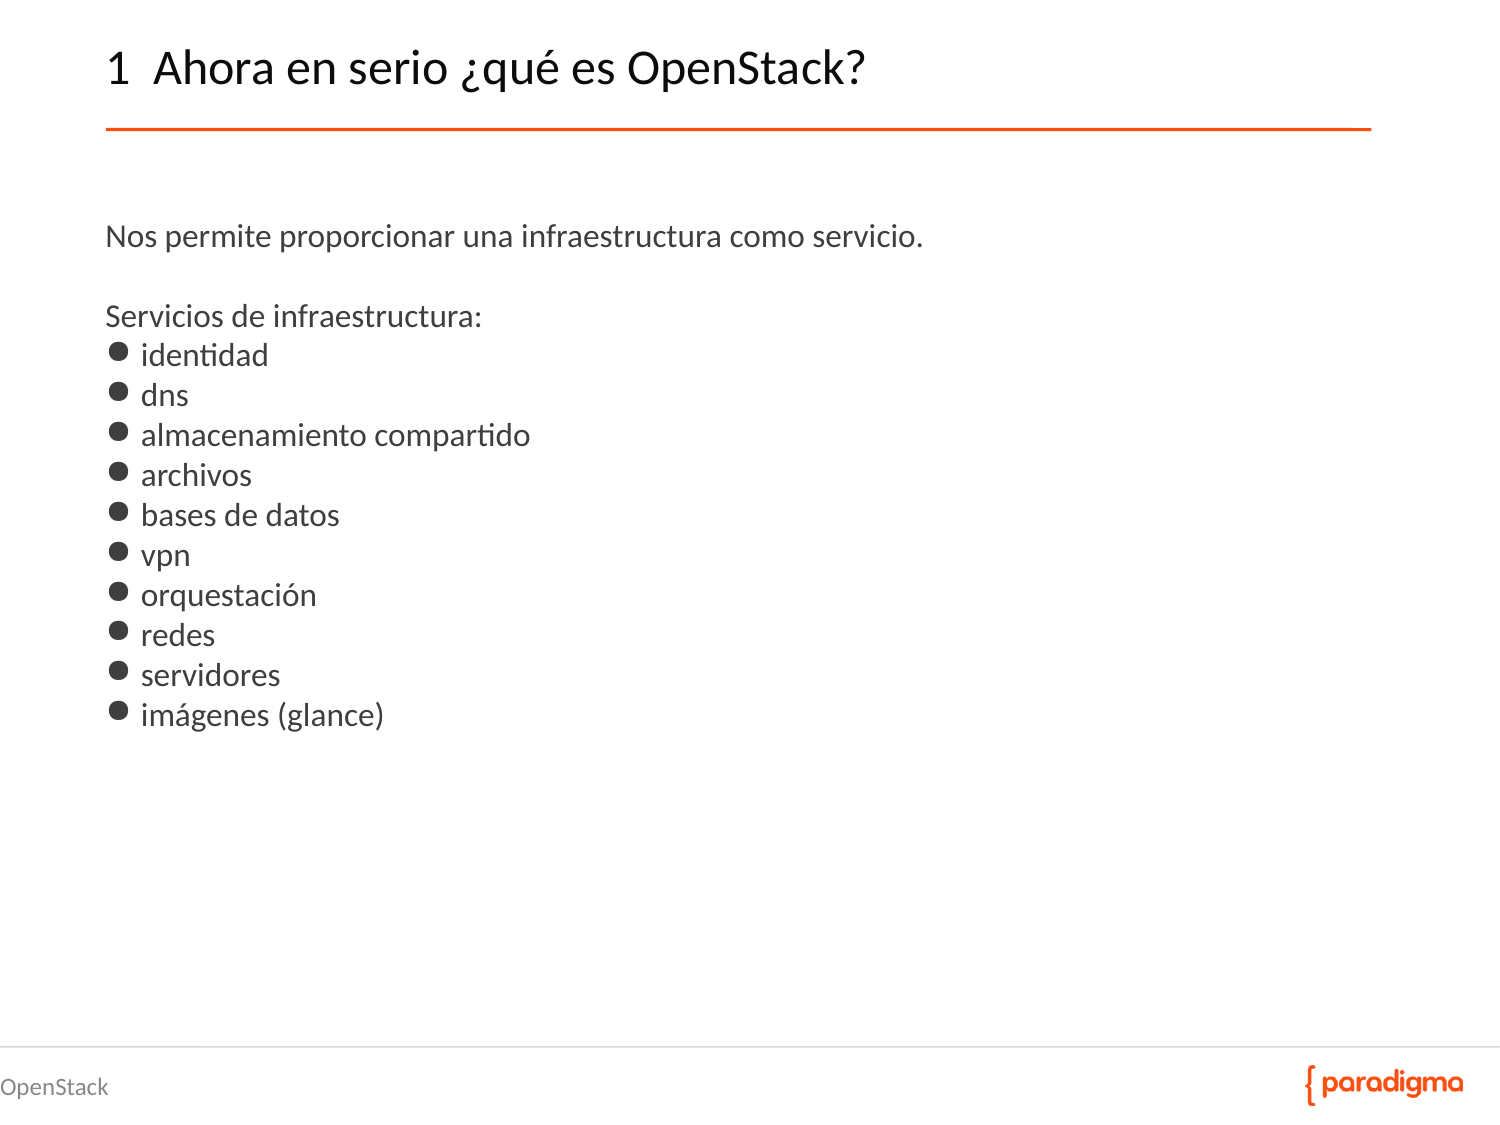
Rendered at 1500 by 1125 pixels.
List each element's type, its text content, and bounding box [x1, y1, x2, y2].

text_box OpenStack [0, 1048, 1223, 1125]
text_box 1 Ahora en serio ¿qué es OpenStack? [105, 0, 1395, 130]
text_box Nos permite proporcionar una infraestructura como servicio. Servicios de infraestructura: identidad dns almacenamiento compartido archivos bases de datos vpn orquestación redes servidores imágenes (glance) [105, 206, 1395, 984]
picture [1305, 1065, 1463, 1107]
